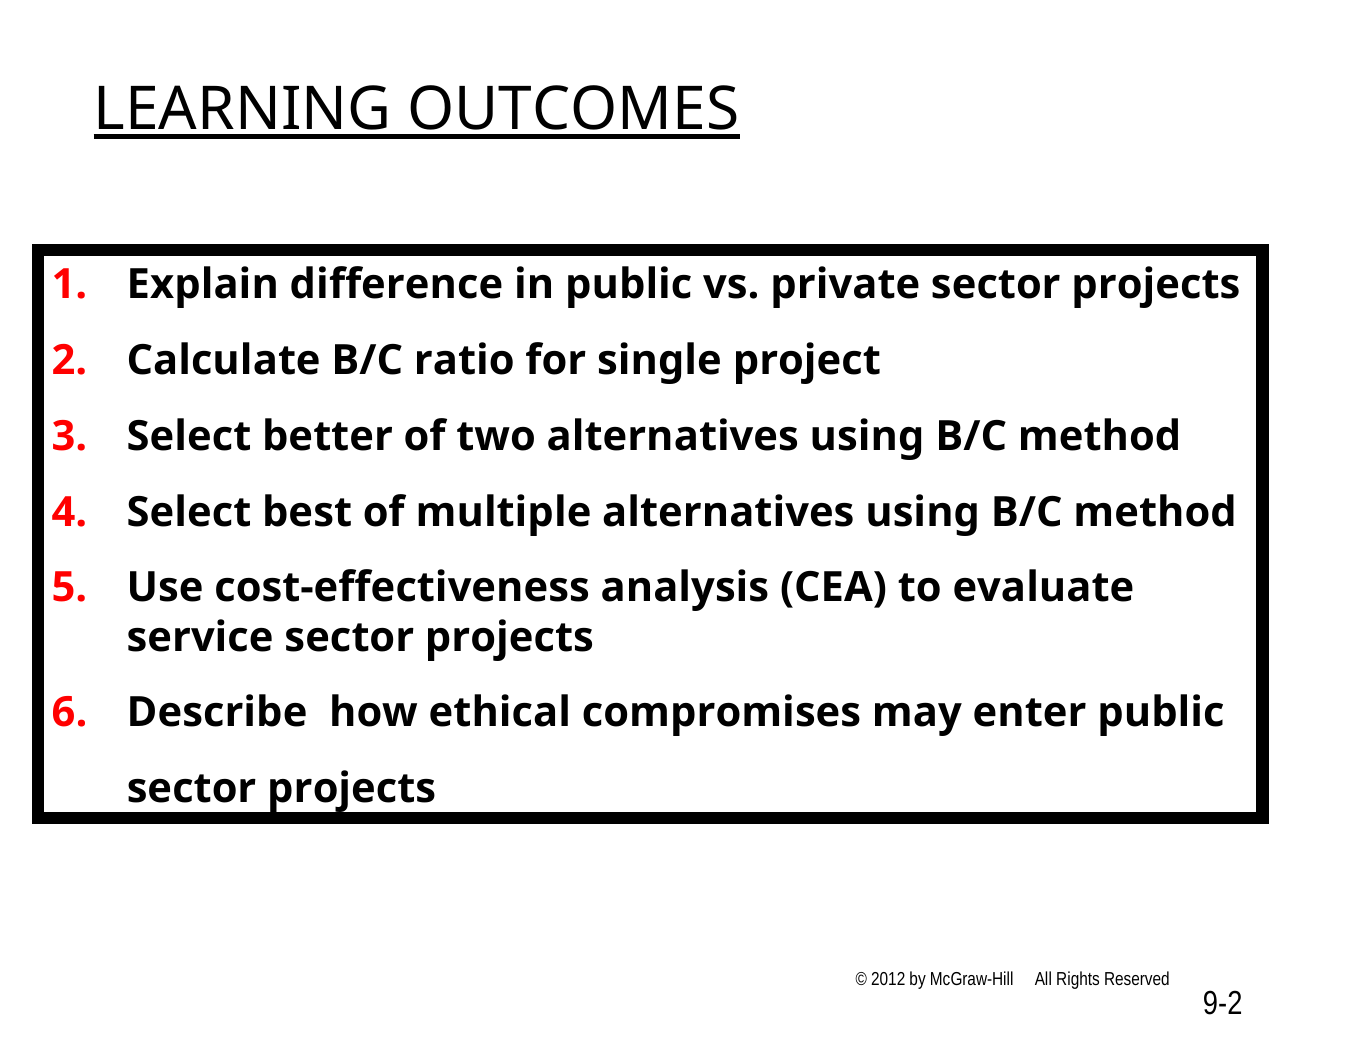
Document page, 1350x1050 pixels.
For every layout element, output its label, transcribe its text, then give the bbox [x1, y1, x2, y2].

title LEARNING OUTCOMES [78, 34, 1227, 186]
text_box 9-<number> [953, 973, 1258, 1030]
text_box Explain difference in public vs. private sector projects Calculate B/C ratio for single project Select better of two alternatives using B/C method Select best of multiple alternatives using B/C method Use cost-effectiveness analysis (CEA) to evaluate service sector projects 6. Describe how ethical compromises may enter public sector projects [38, 249, 1263, 819]
text_box © 2012 by McGraw-Hill All Rights Reserved [837, 955, 1188, 1000]
